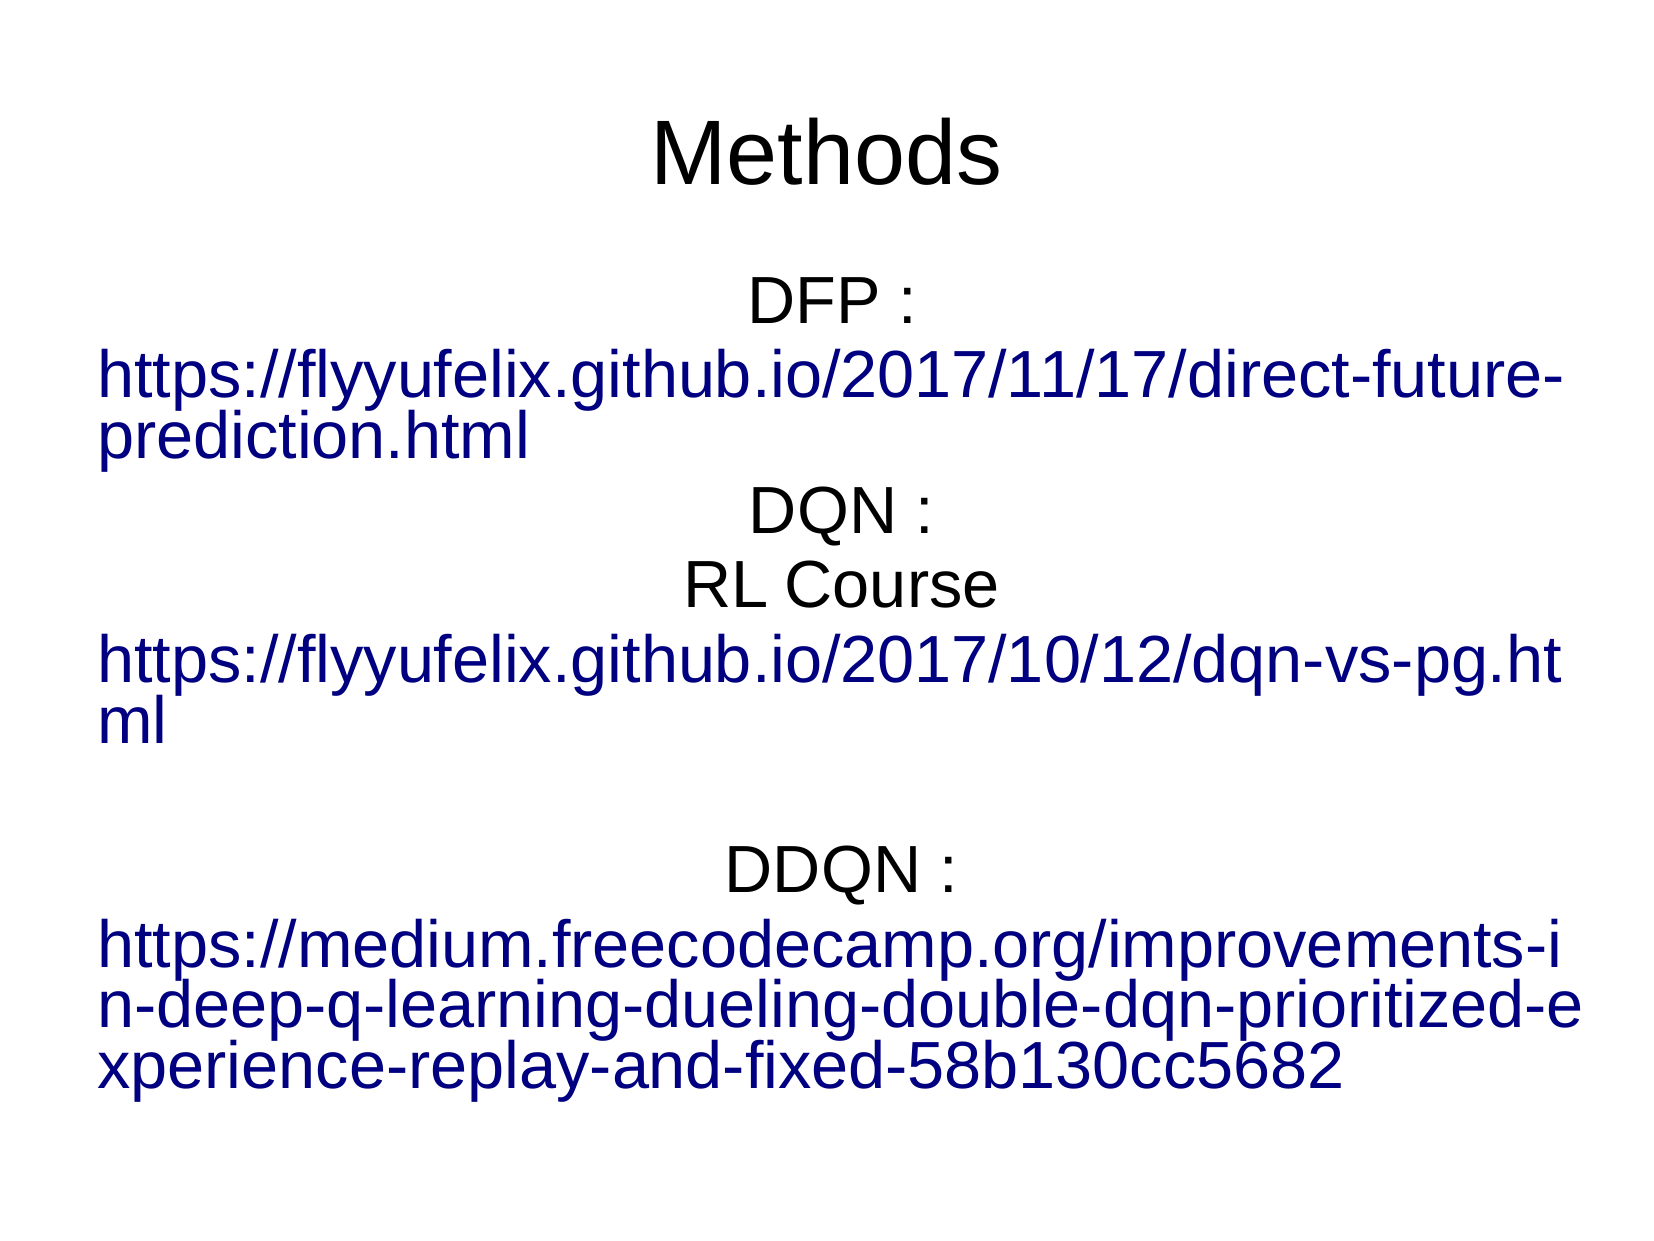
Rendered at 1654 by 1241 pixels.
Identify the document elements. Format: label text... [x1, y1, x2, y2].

title Methods [82, 49, 1571, 257]
subtitle DFP : https://flyyufelix.github.io/2017/11/17/direct-future-prediction.html DQN : RL Course https://flyyufelix.github.io/2017/10/12/dqn-vs-pg.html DDQN : https://medium.freecodecamp.org/improvements-in-deep-q-learning-dueling-double-dqn-prioritized-experience-replay-and-fixed-58b130cc5682 [97, 202, 1586, 922]
